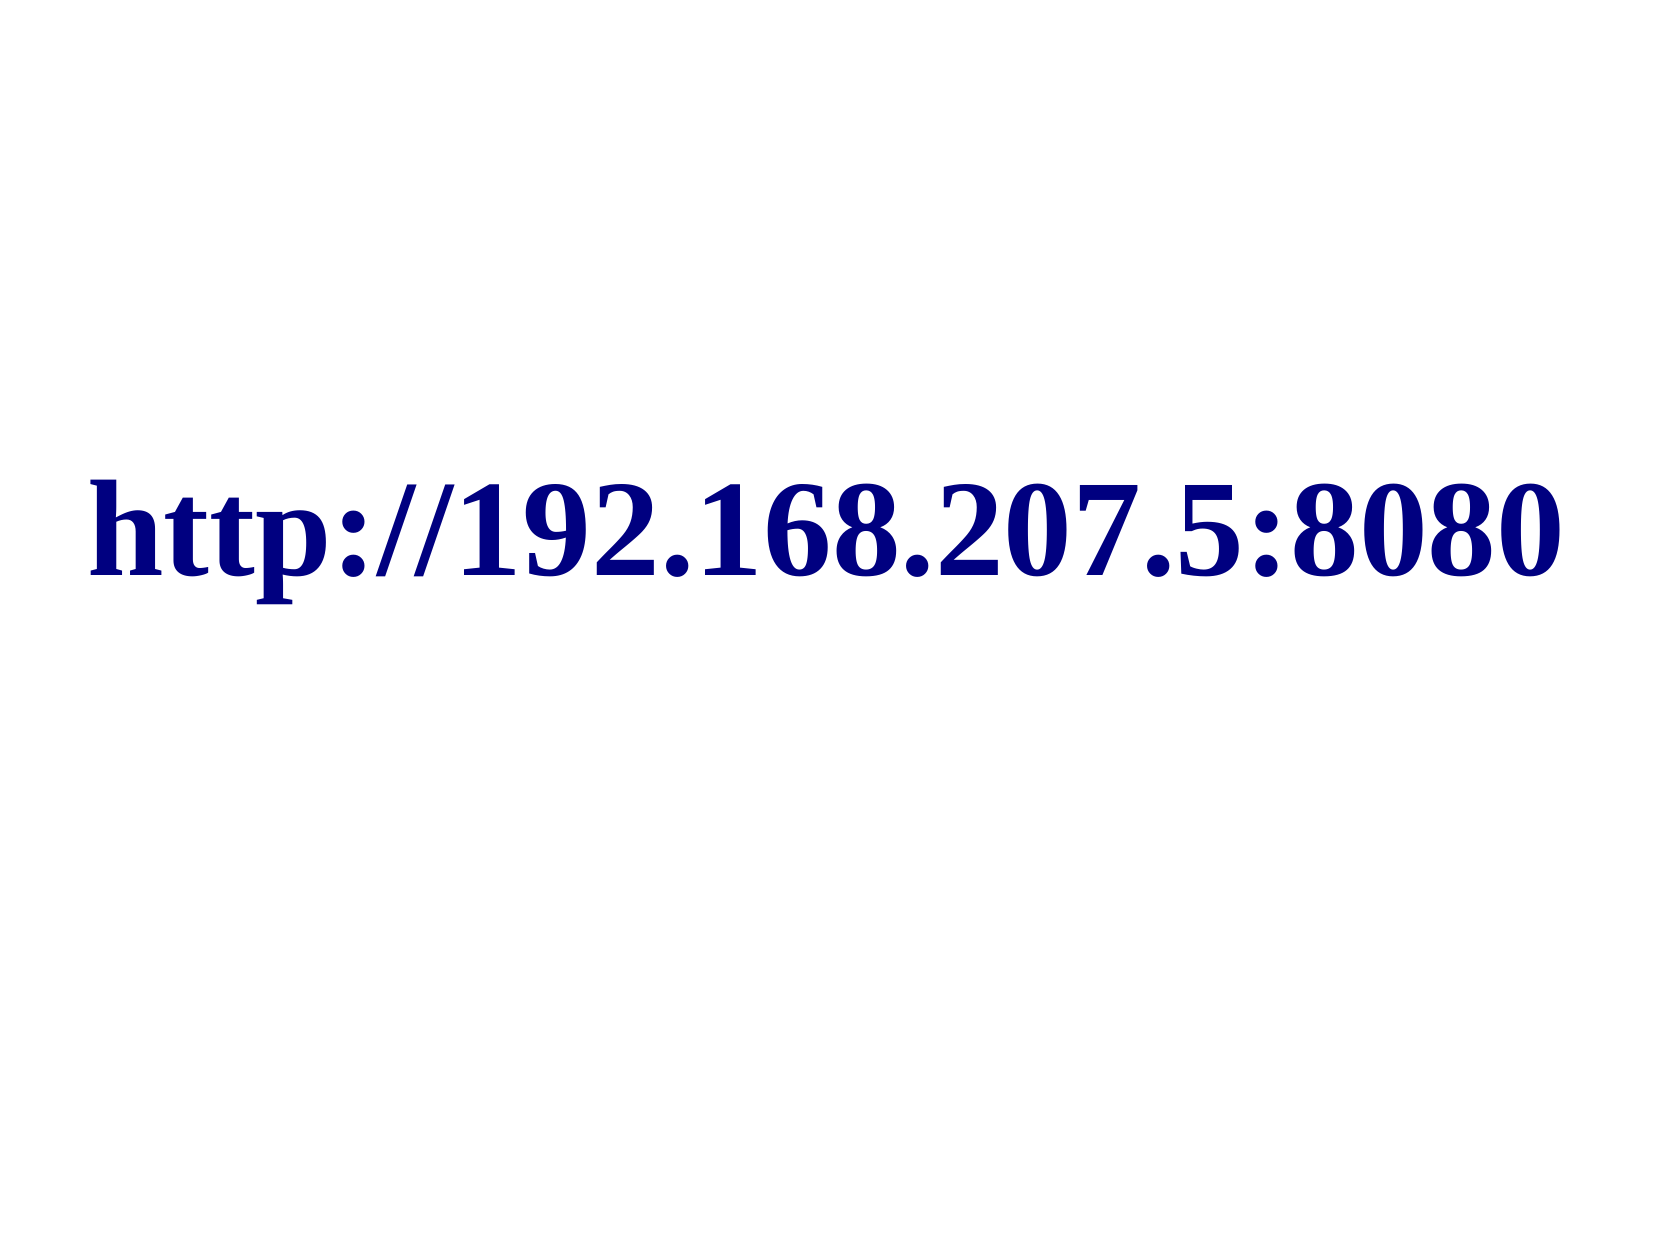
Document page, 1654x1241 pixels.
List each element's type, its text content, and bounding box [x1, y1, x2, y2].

subtitle http://192.168.207.5:8080 [82, 49, 1571, 1010]
